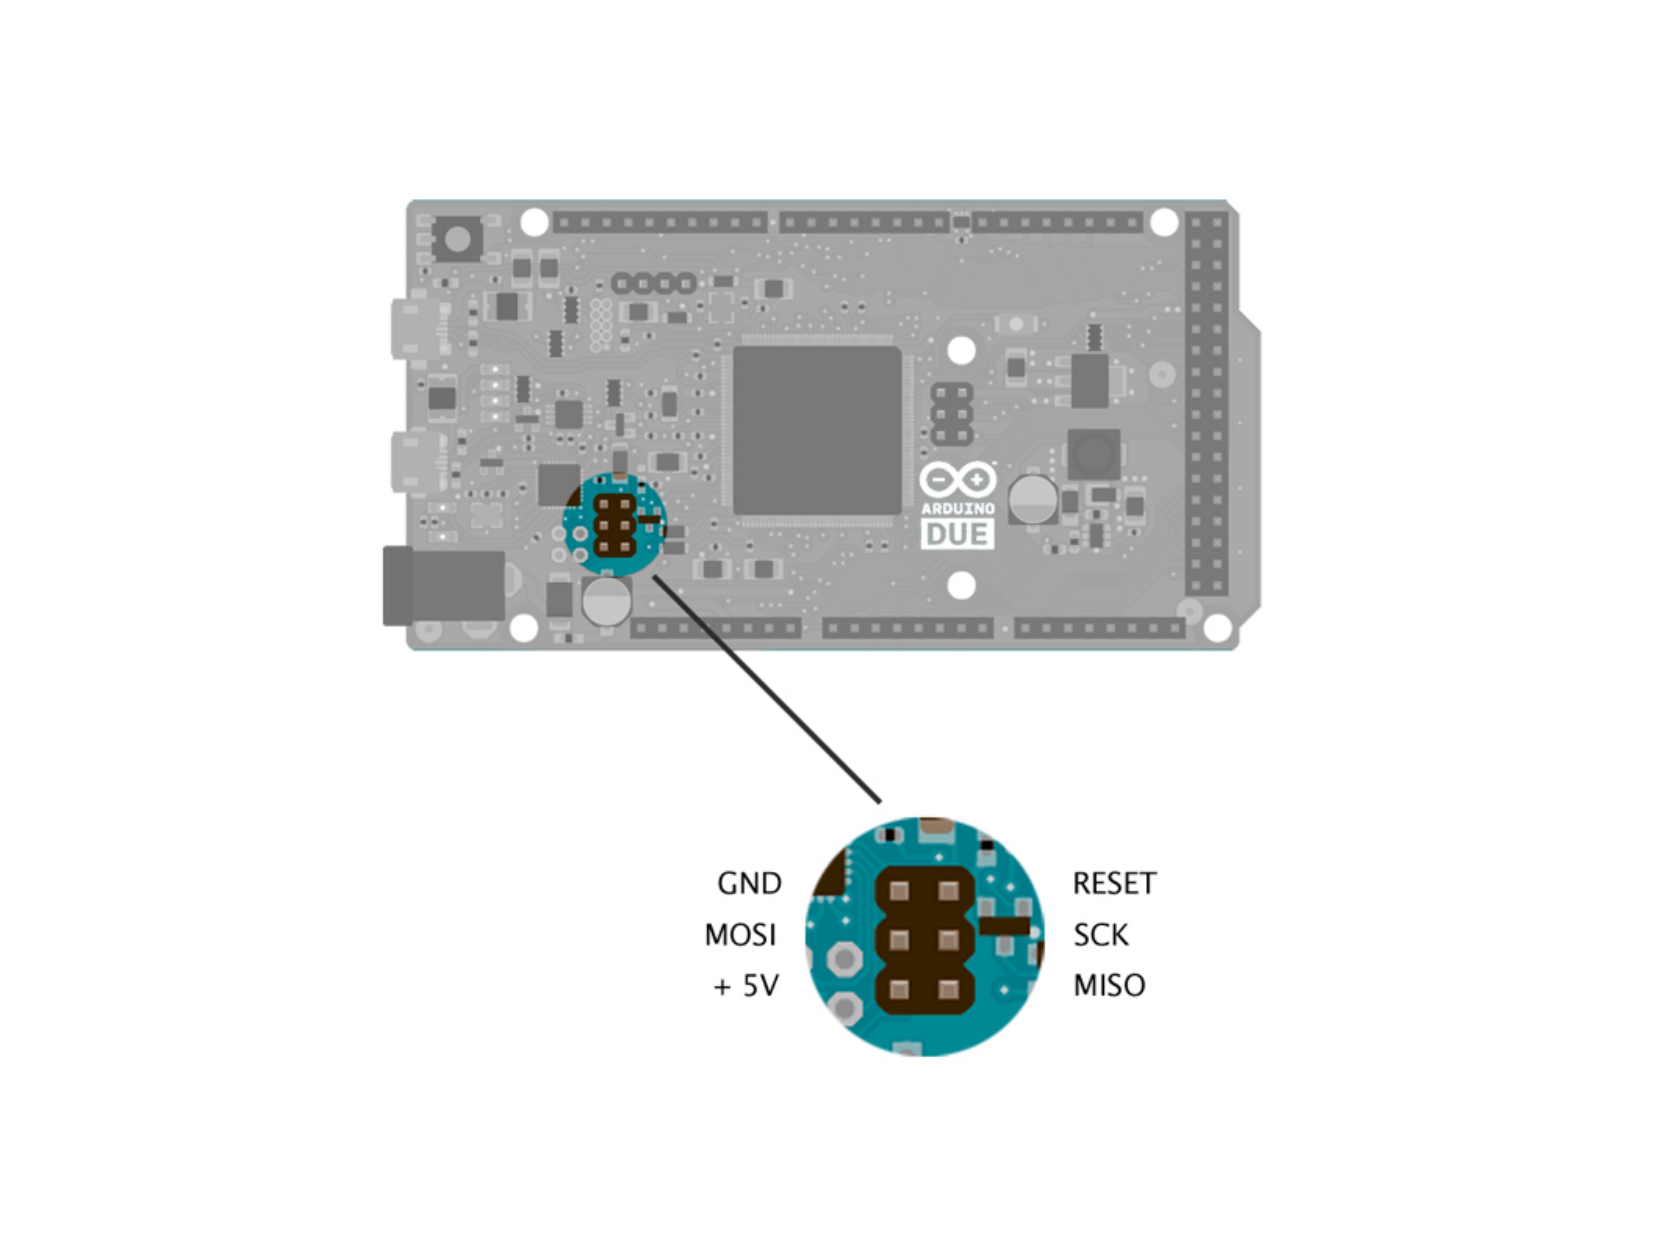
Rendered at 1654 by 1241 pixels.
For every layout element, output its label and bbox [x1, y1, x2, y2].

picture [130, 51, 1527, 1187]
